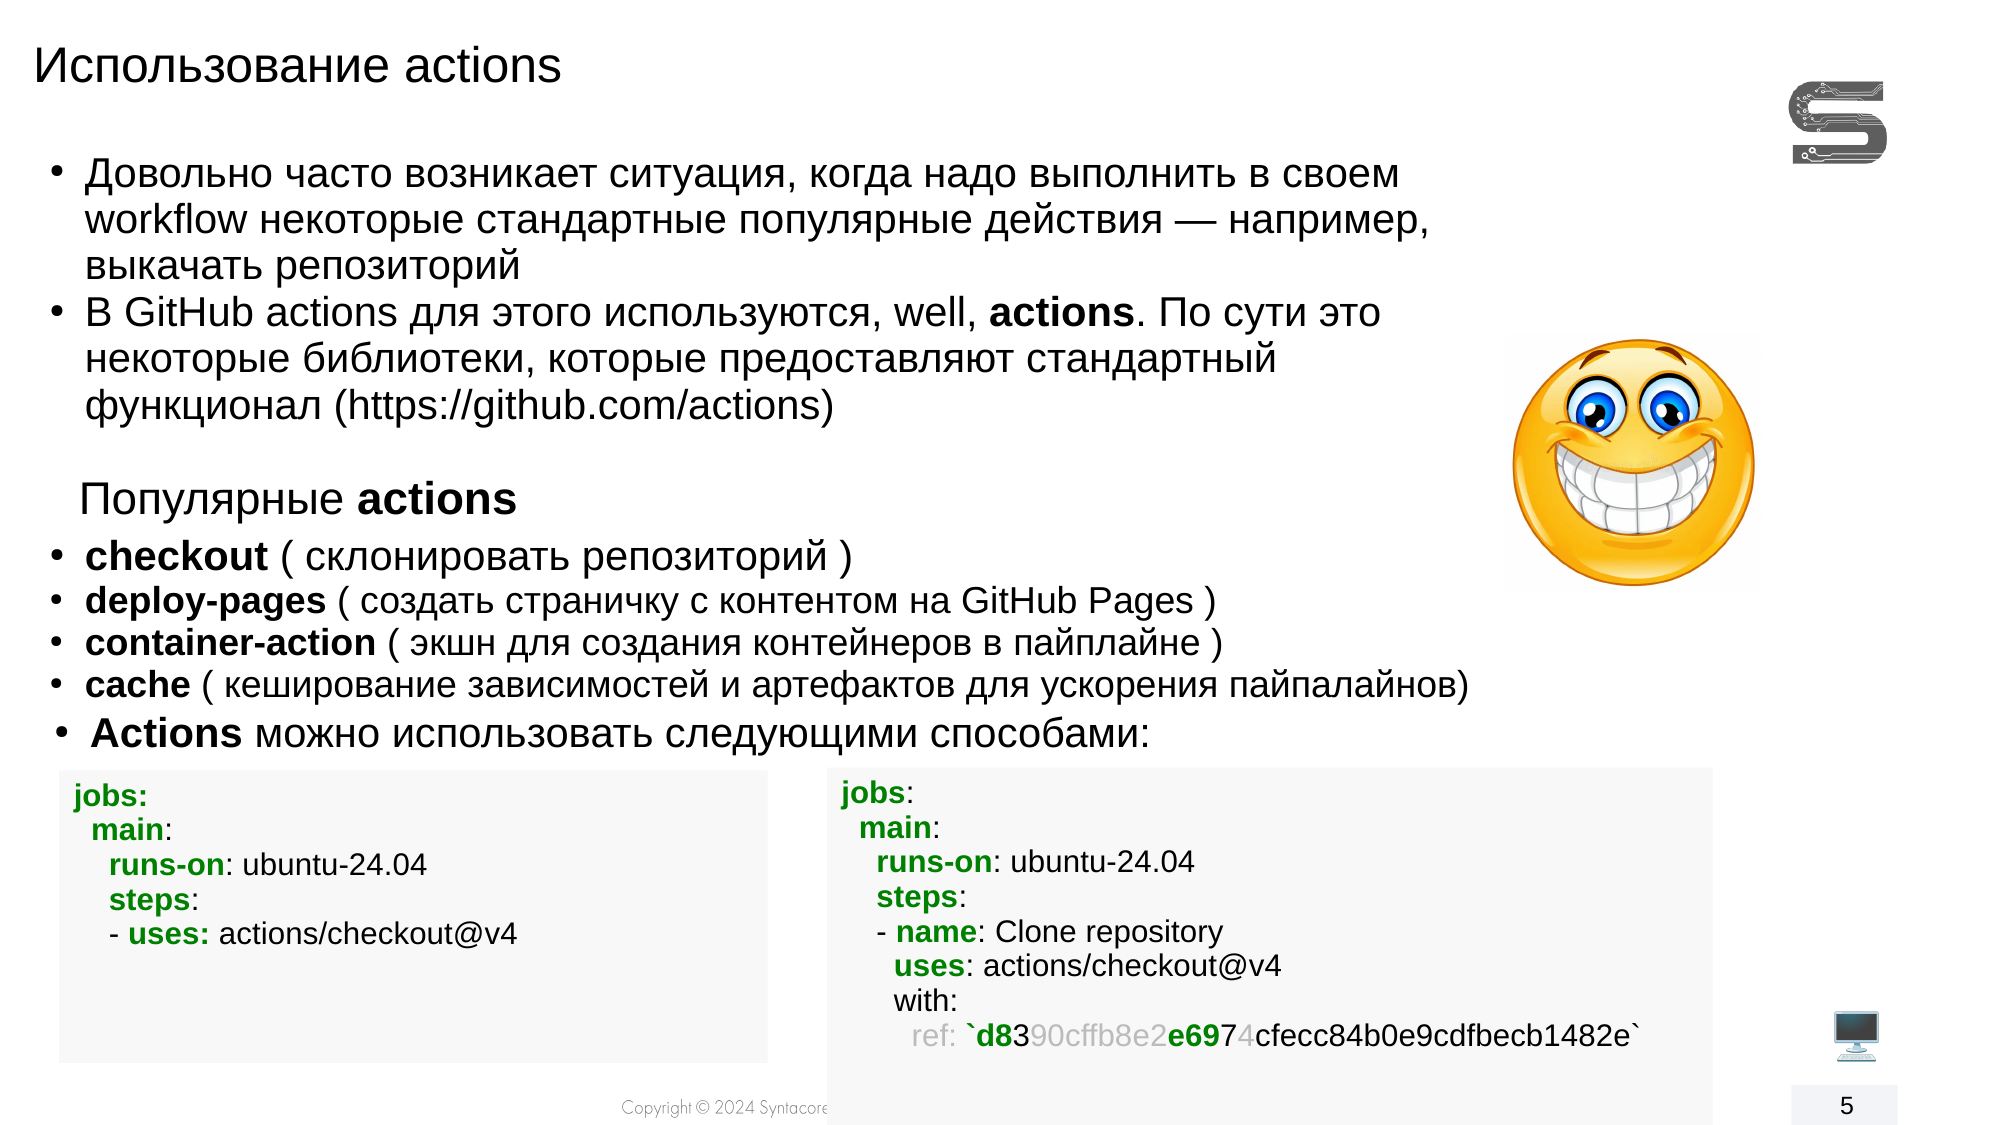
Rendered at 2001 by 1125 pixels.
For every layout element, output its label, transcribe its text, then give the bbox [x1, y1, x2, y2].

text_box Actions можно использовать следующими способами: [39, 702, 1511, 768]
picture [1505, 334, 1762, 591]
picture [621, 1094, 826, 1119]
text_box Довольно часто возникает ситуация, когда надо выполнить в своем workflow некоторые стандартные популярные действия — например, выкачать репозиторий В GitHub actions для этого используются, well, actions. По сути это некоторые библиотеки, которые предоставляют стандартный функционал (https://github.com/actions) [34, 141, 1506, 525]
text_box jobs: main: runs-on: ubuntu-24.04 steps: - uses: actions/checkout@v4 [59, 770, 768, 1063]
text_box checkout ( склонировать репозиторий ) deploy-pages ( создать страничку с контентом на GitHub Pages ) container-action ( экшн для создания контейнеров в пайплайне ) cache ( кеширование зависимостей и артефактов для ускорения пайпалайнов) [34, 525, 1506, 714]
picture [1788, 81, 1887, 164]
picture [1830, 1010, 1883, 1063]
text_box Использование actions [0, 29, 857, 101]
text_box Популярные actions [63, 465, 532, 525]
text_box jobs: main: runs-on: ubuntu-24.04 steps: - name: Clone repository uses: actions/checkout@v4 with: ref: `d8390cffb8e2e6974cfecc84b0e9cdfbecb1482e` [826, 767, 1713, 1125]
text_box <number> [1825, 1084, 1969, 1125]
